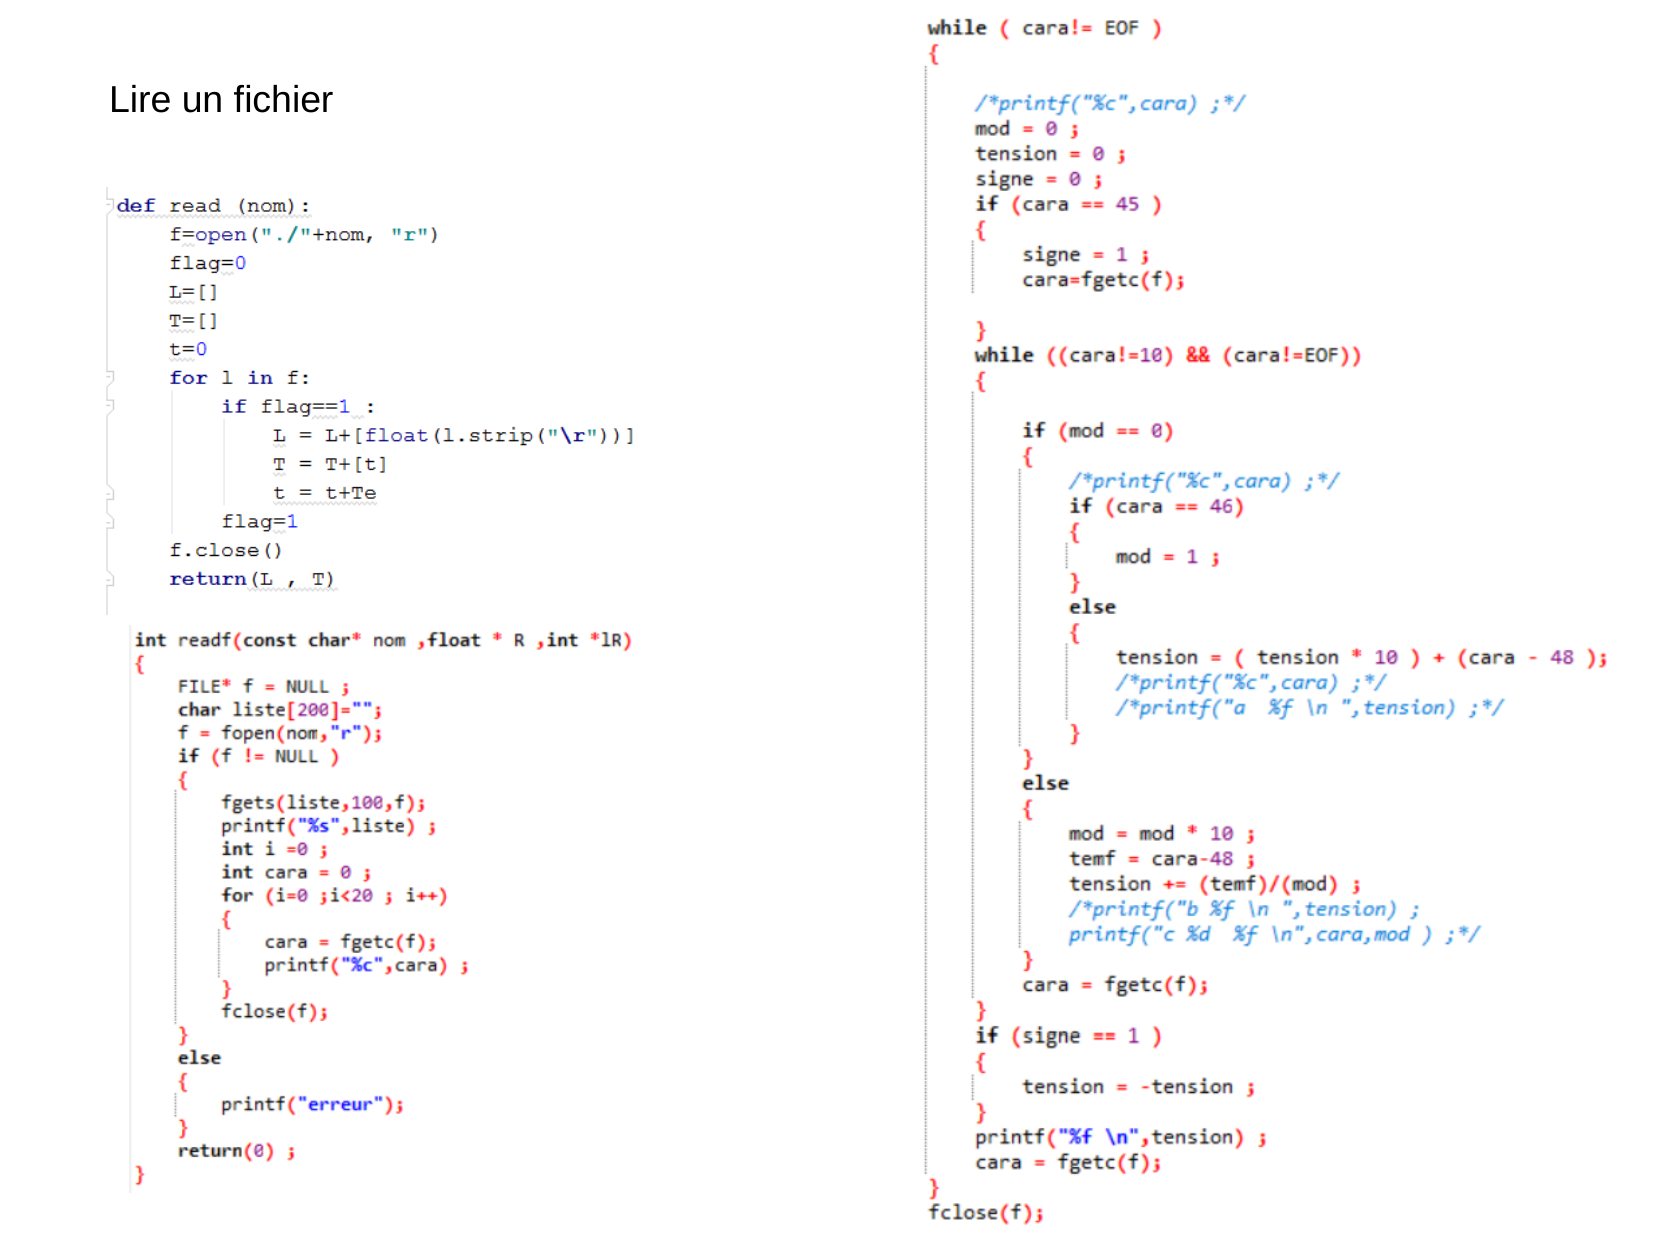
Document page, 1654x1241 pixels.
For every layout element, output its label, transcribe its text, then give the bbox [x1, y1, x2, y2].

picture [106, 187, 638, 615]
picture [921, 11, 1619, 1229]
text_box Lire un fichier [94, 70, 756, 128]
picture [129, 625, 664, 1193]
